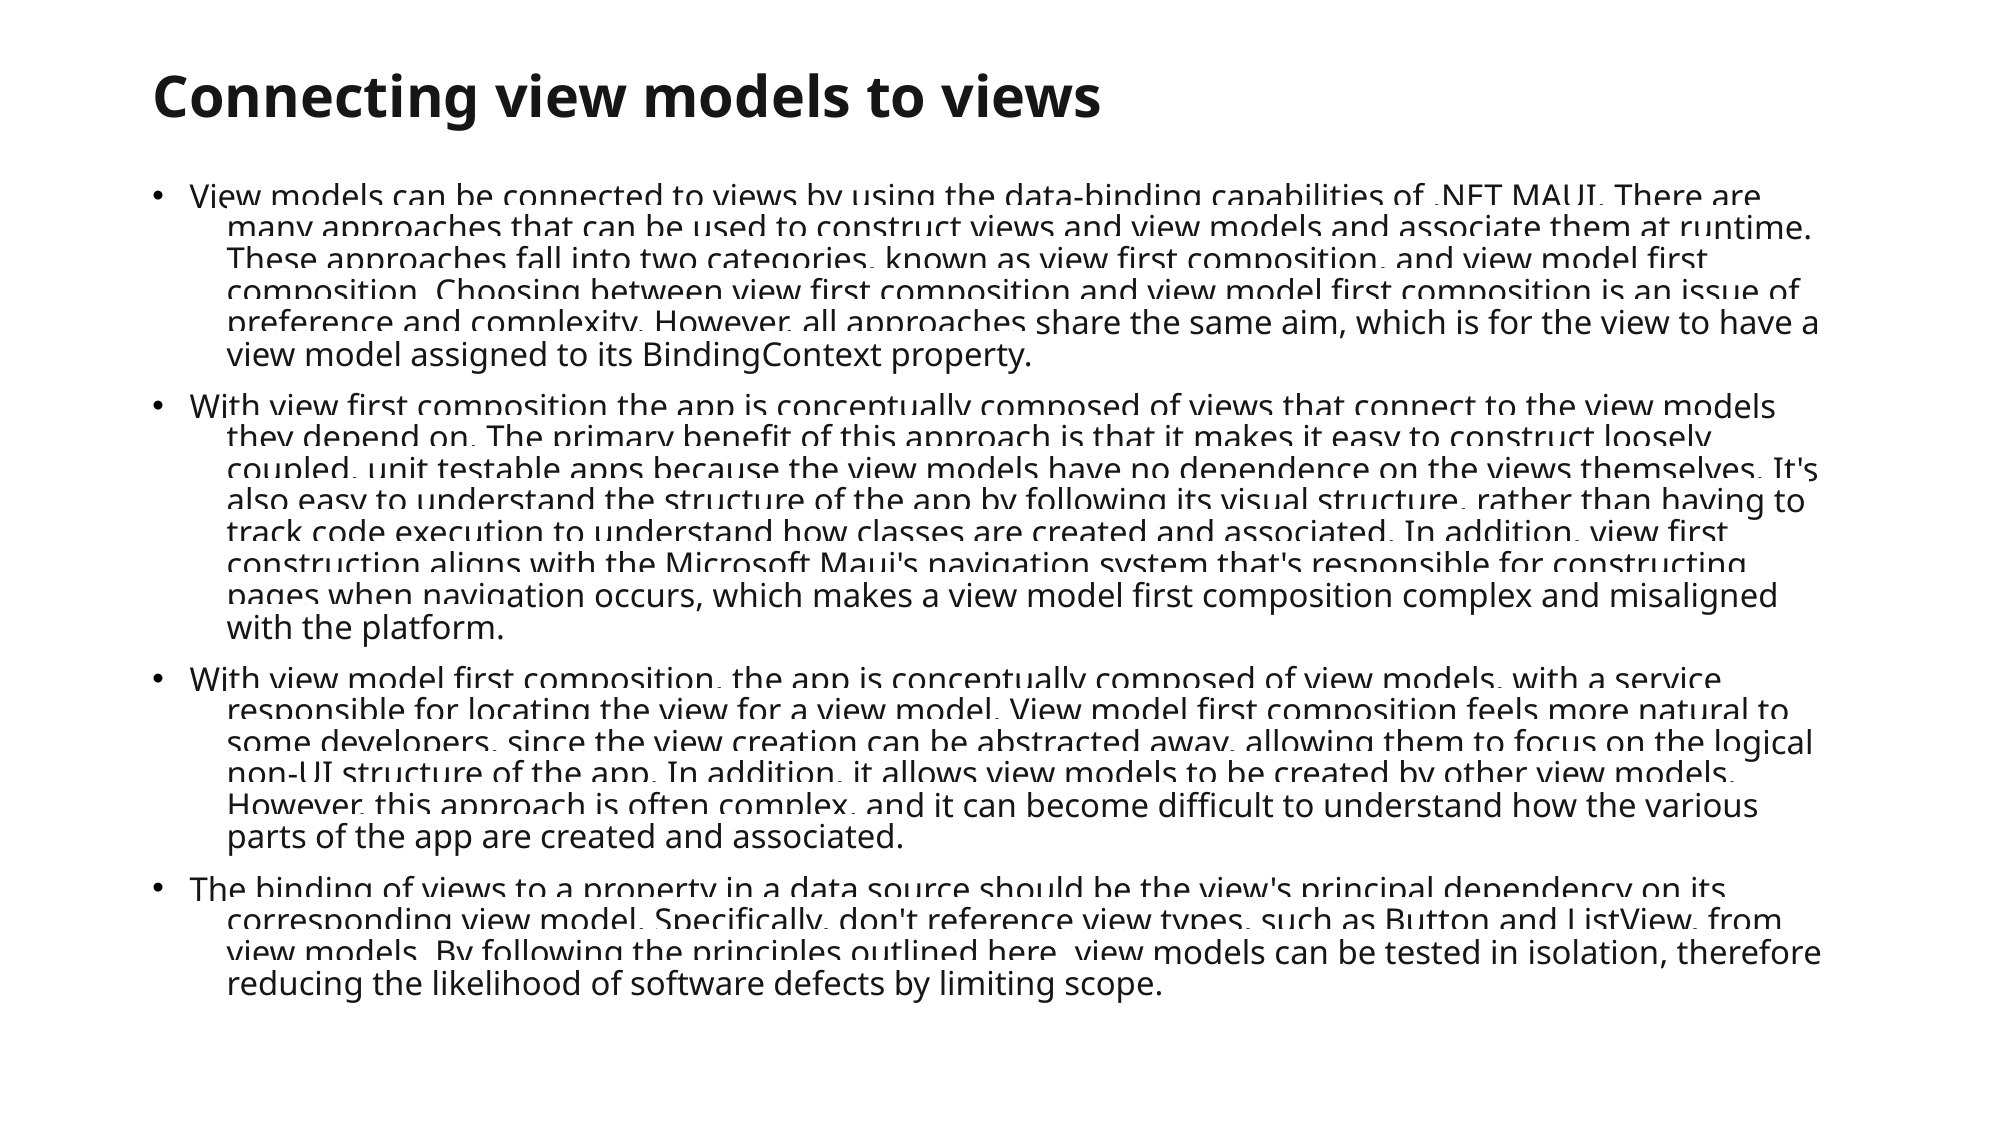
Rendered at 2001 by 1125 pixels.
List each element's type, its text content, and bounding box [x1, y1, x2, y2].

title Connecting view models to views [137, 59, 1863, 138]
list View models can be connected to views by using the data-binding capabilities of .NET MAUI. There are many approaches that can be used to construct views and view models and associate them at runtime. These approaches fall into two categories, known as view first composition, and view model first composition. Choosing between view first composition and view model first composition is an issue of preference and complexity. However, all approaches share the same aim, which is for the view to have a view model assigned to its BindingContext property. With view first composition the app is conceptually composed of views that connect to the view models they depend on. The primary benefit of this approach is that it makes it easy to construct loosely coupled, unit testable apps because the view models have no dependence on the views themselves. It's also easy to understand the structure of the app by following its visual structure, rather than having to track code execution to understand how classes are created and associated. In addition, view first construction aligns with the Microsoft Maui's navigation system that's responsible for constructing pages when navigation occurs, which makes a view model first composition complex and misaligned with the platform. With view model first composition, the app is conceptually composed of view models, with a service responsible for locating the view for a view model. View model first composition feels more natural to some developers, since the view creation can be abstracted away, allowing them to focus on the logical non-UI structure of the app. In addition, it allows view models to be created by other view models. However, this approach is often complex, and it can become difficult to understand how the various parts of the app are created and associated. The binding of views to a property in a data source should be the view's principal dependency on its corresponding view model. Specifically, don't reference view types, such as Button and ListView, from view models. By following the principles outlined here, view models can be tested in isolation, therefore reducing the likelihood of software defects by limiting scope. [137, 175, 1863, 1014]
